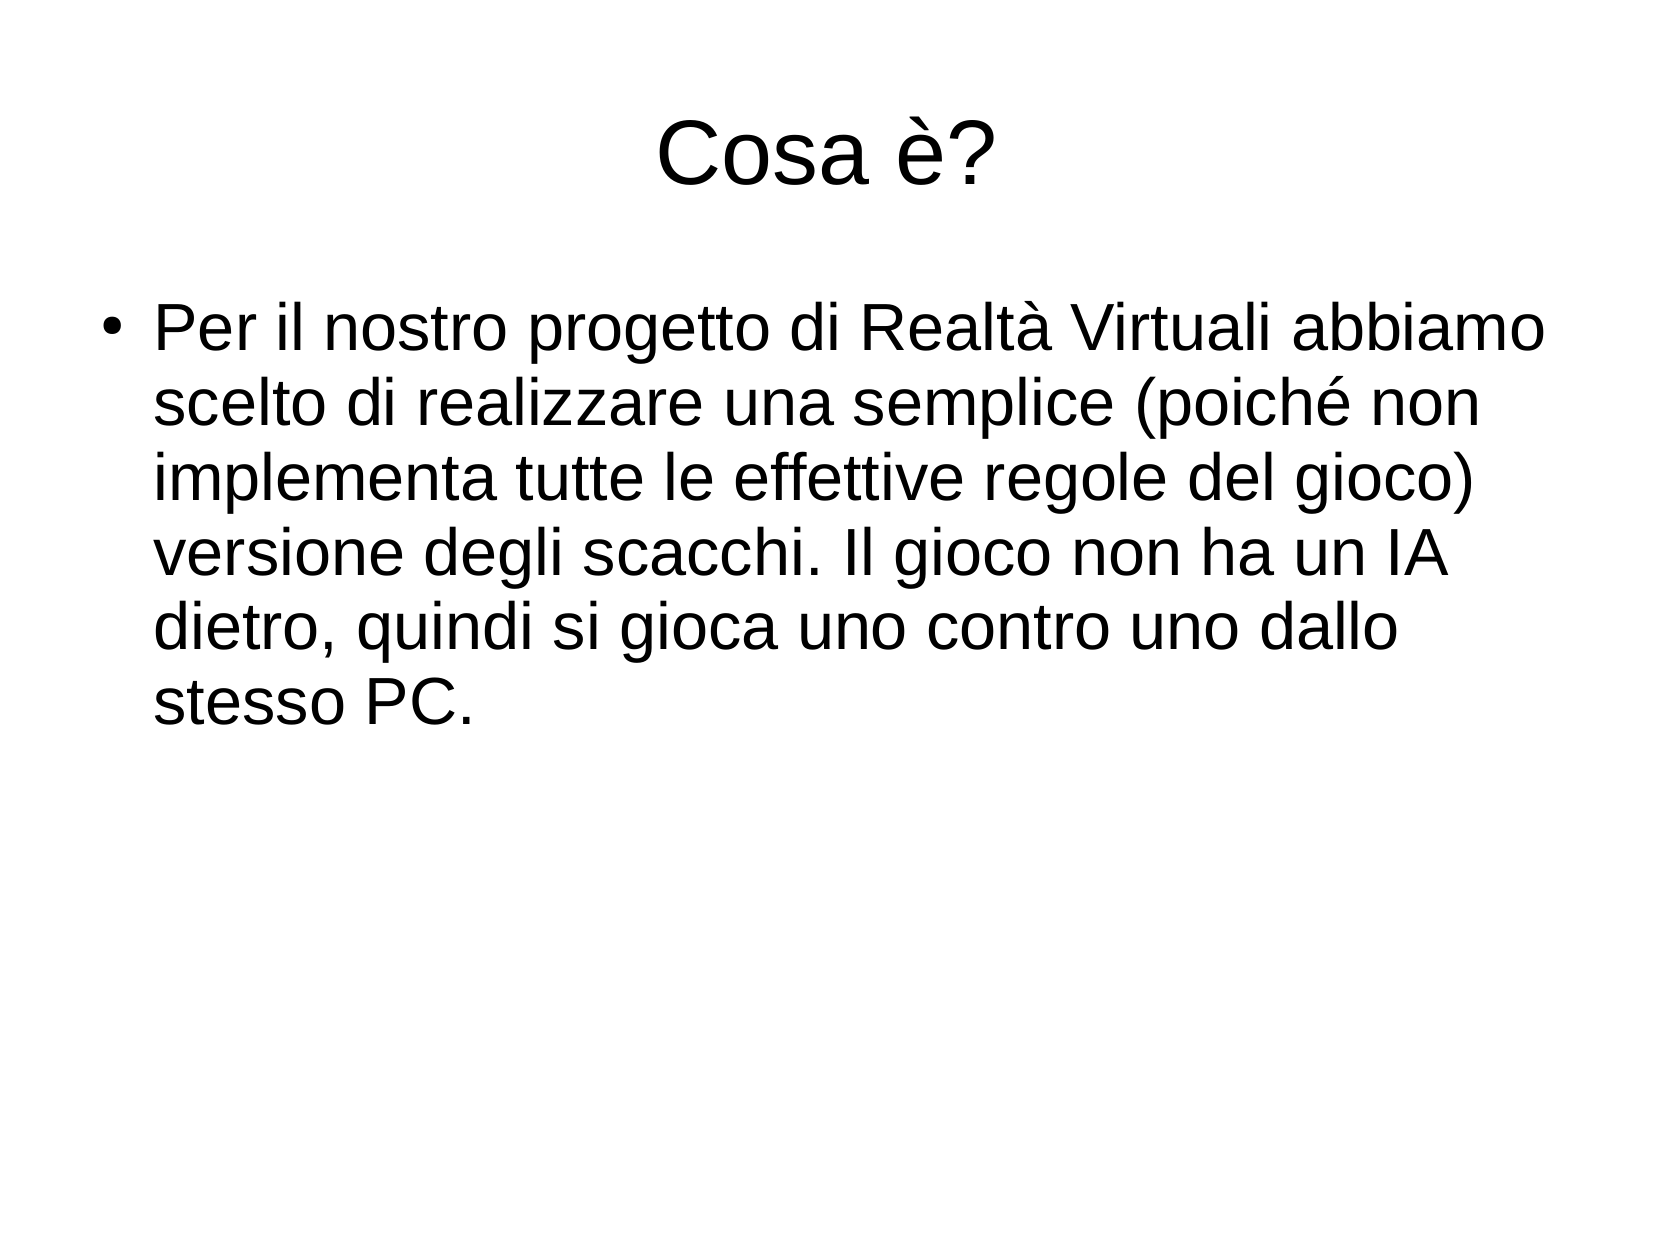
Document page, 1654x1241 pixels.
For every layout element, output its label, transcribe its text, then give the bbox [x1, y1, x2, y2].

list Per il nostro progetto di Realtà Virtuali abbiamo scelto di realizzare una semplice (poiché non implementa tutte le effettive regole del gioco) versione degli scacchi. Il gioco non ha un IA dietro, quindi si gioca uno contro uno dallo stesso PC. [82, 290, 1571, 1010]
title Cosa è? [82, 49, 1571, 257]
